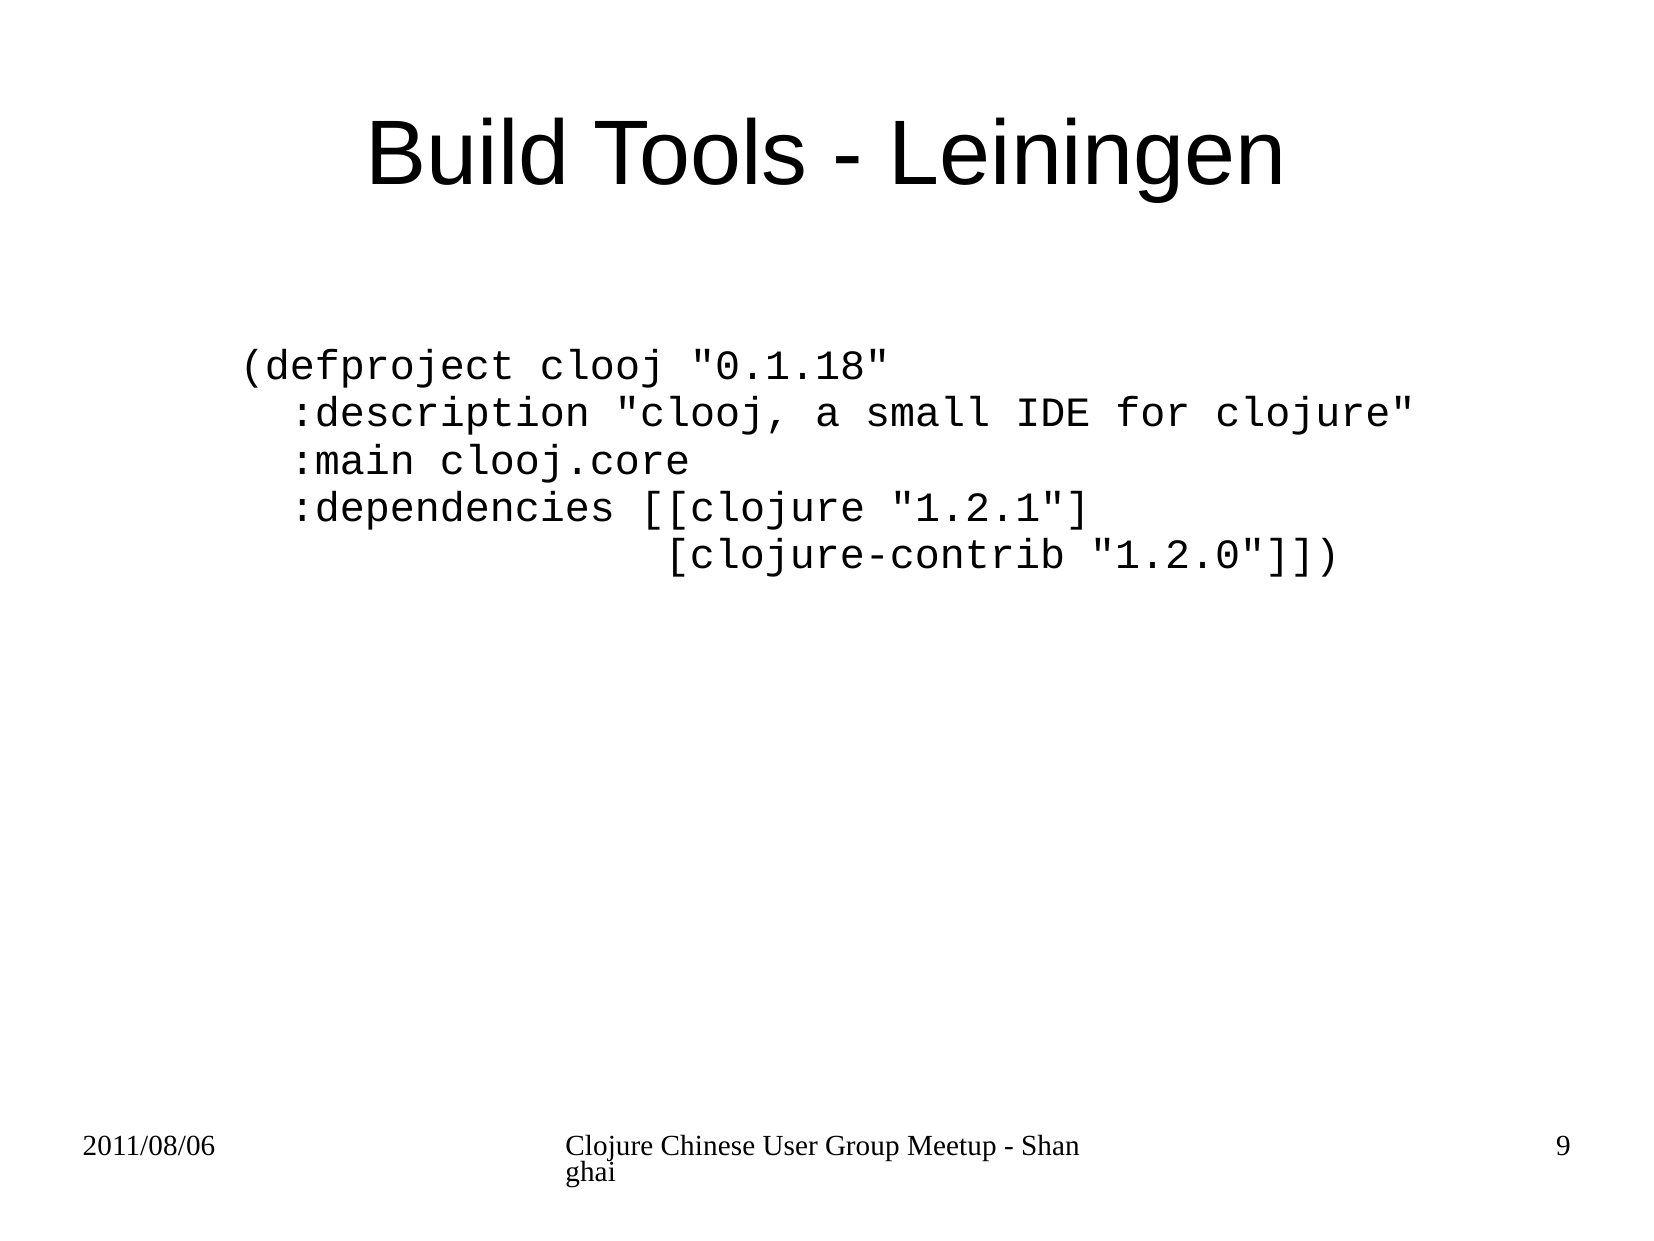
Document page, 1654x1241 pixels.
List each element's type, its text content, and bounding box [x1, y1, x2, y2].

text_box (defproject clooj "0.1.18" :description "clooj, a small IDE for clojure" :main clooj.core :dependencies [[clojure "1.2.1"] [clojure-contrib "1.2.0"]]) [225, 337, 1430, 589]
title Build Tools - Leiningen [82, 49, 1571, 257]
